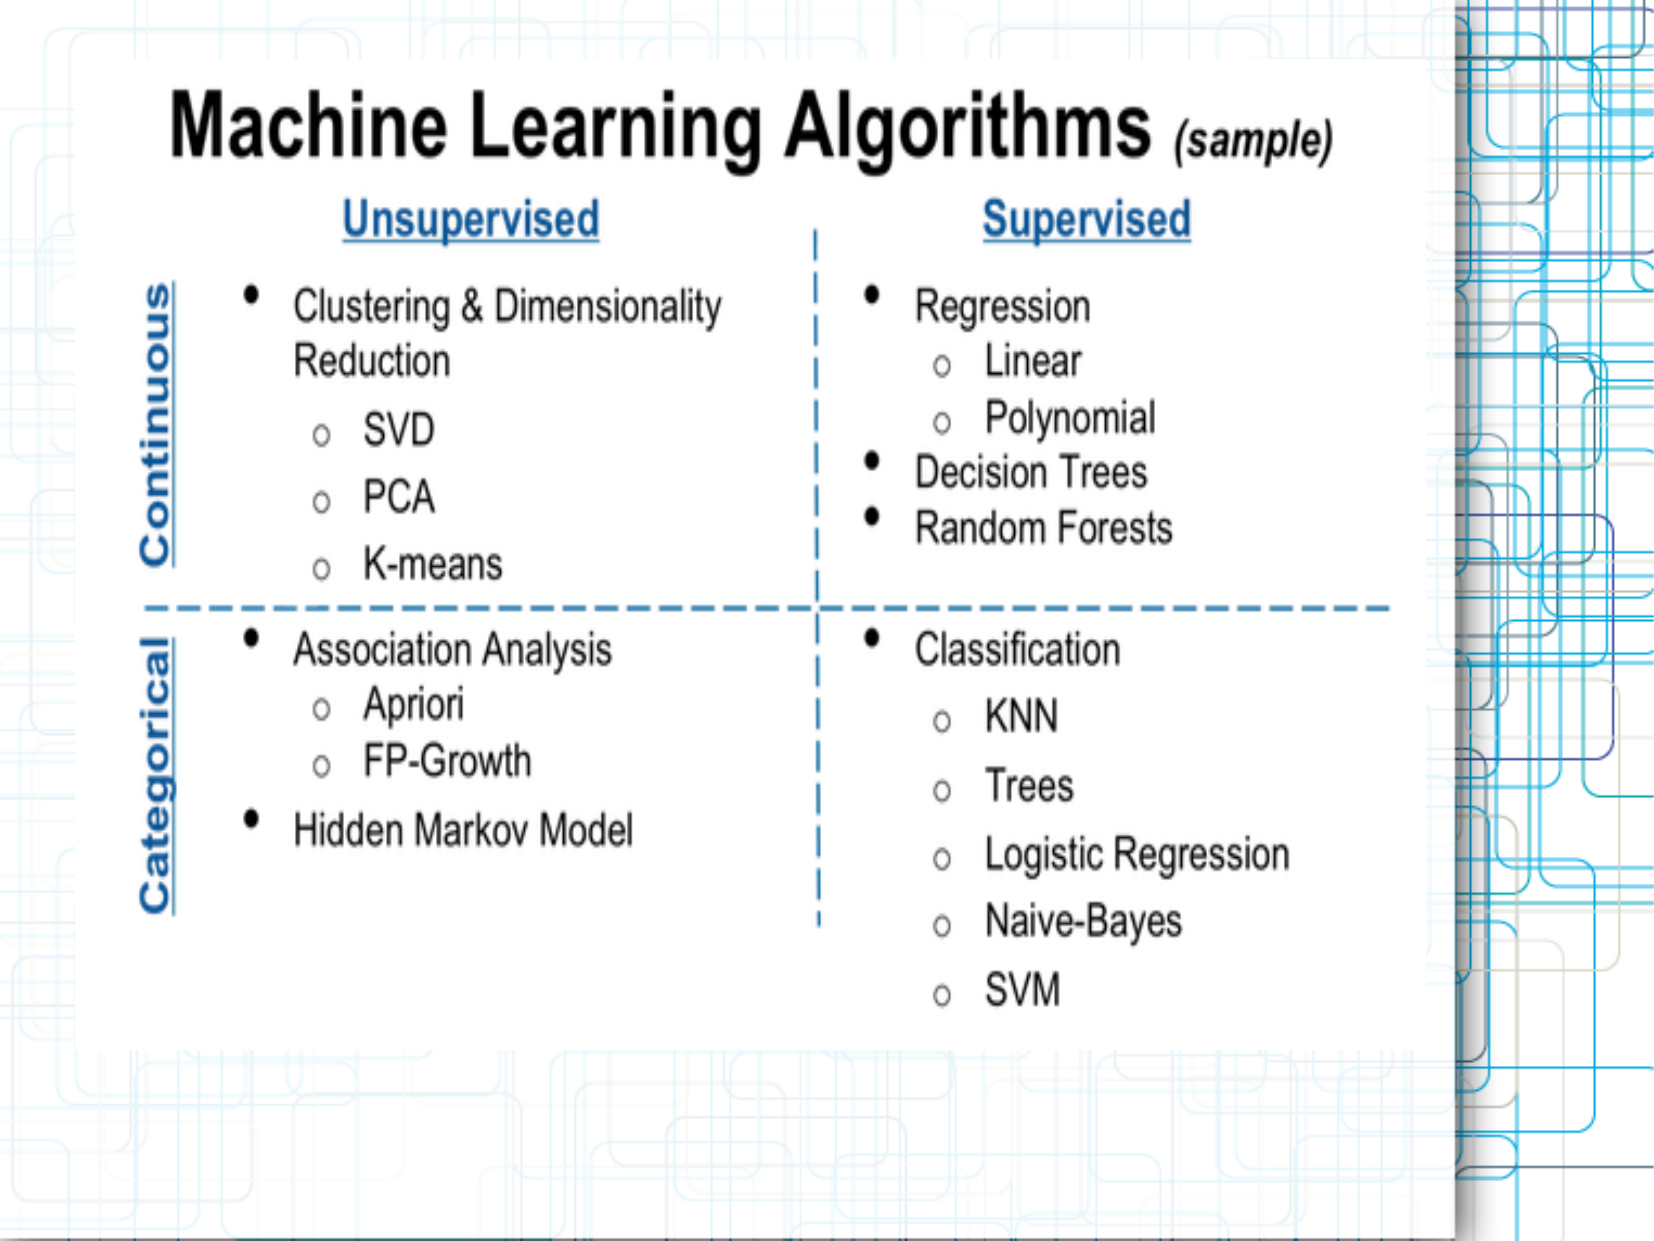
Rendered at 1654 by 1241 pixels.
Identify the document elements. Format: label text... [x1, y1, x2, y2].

title Machine Learning Techniques [0, 45, 1486, 253]
picture [75, 60, 1426, 1051]
